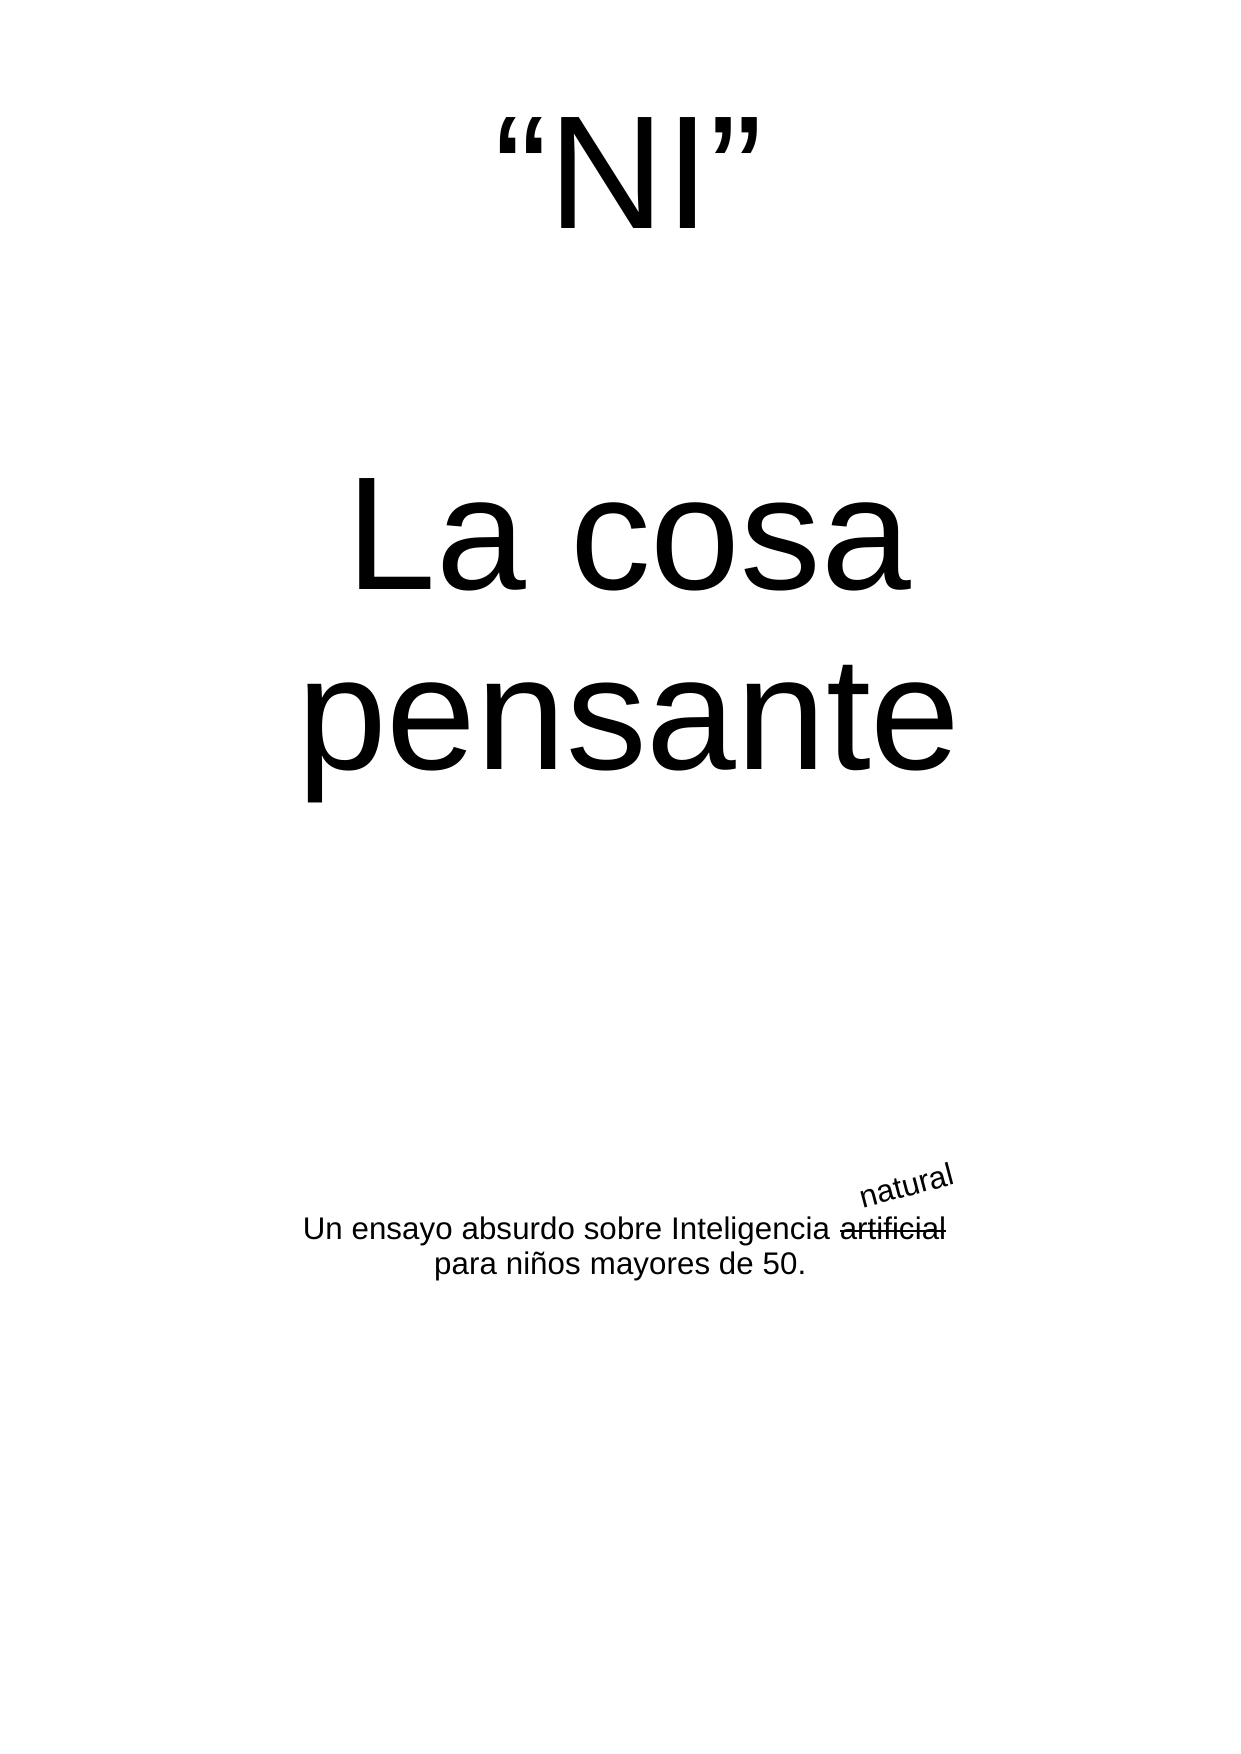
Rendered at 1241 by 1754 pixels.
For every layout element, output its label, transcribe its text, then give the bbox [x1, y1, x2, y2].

text_box natural [839, 1145, 974, 1226]
title “NI” La cosa pensante [124, 82, 1134, 804]
title Un ensayo absurdo sobre Inteligencia artificial para niños mayores de 50. [124, 1086, 1135, 1407]
